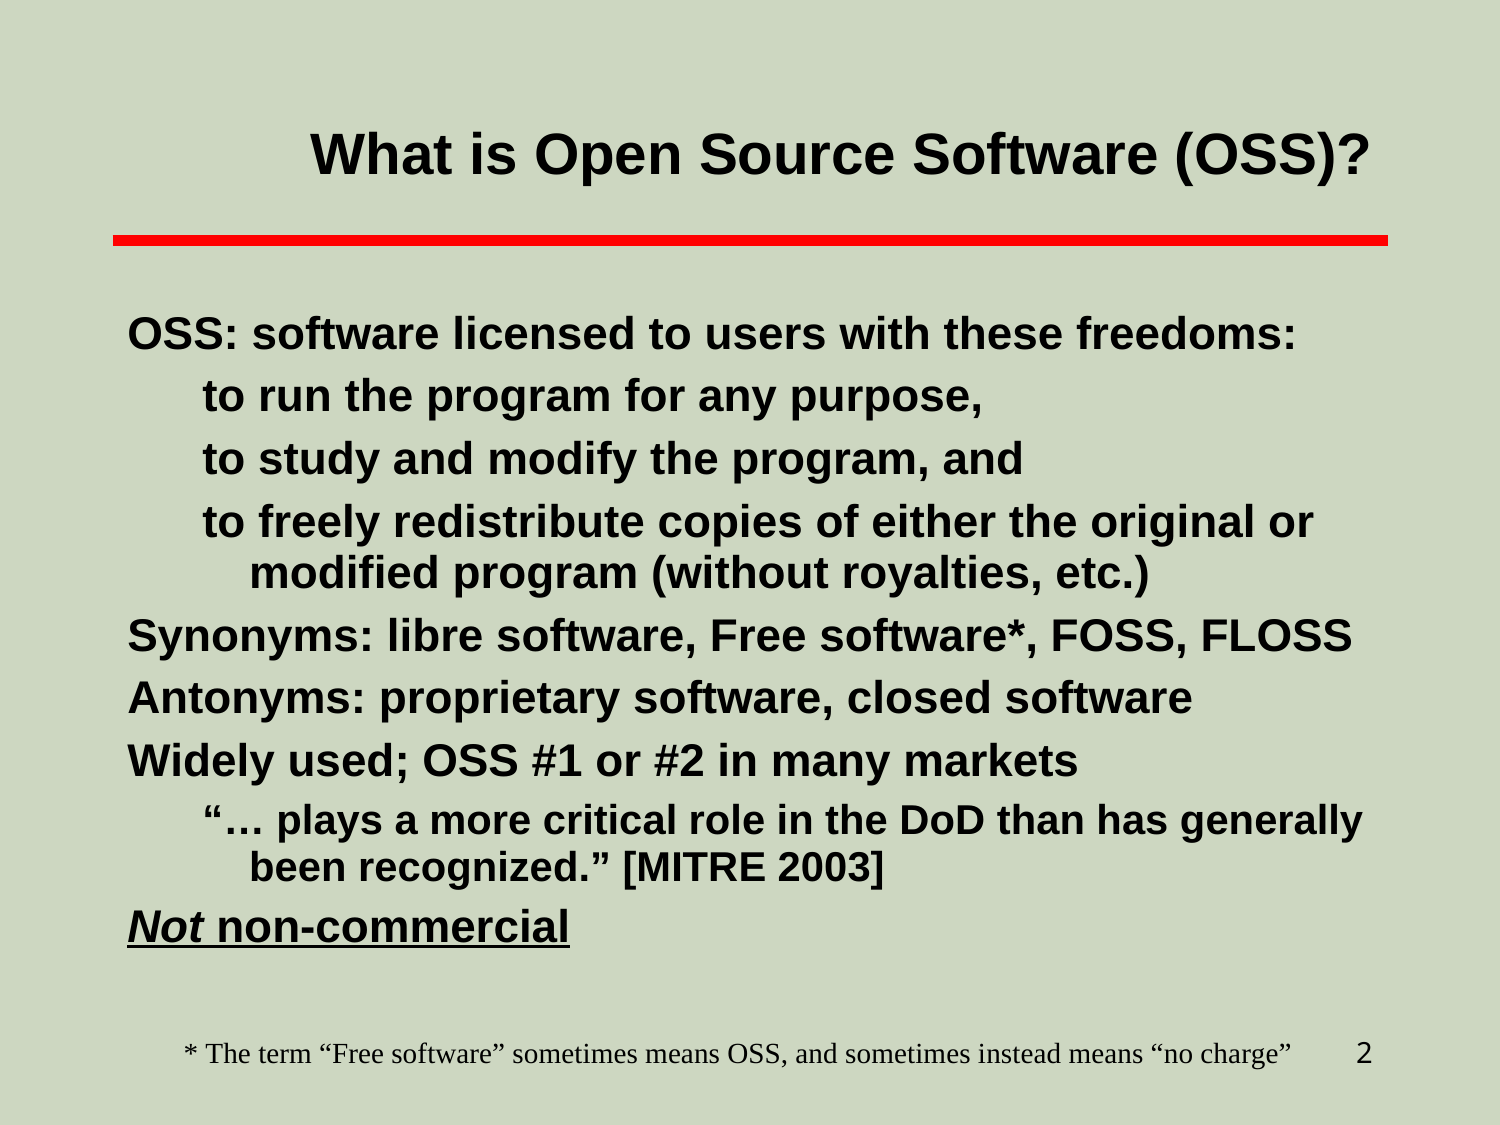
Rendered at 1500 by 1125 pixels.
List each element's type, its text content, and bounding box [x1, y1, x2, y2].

title What is Open Source Software (OSS)? [216, 85, 1388, 224]
text_box * The term “Free software” sometimes means OSS, and sometimes instead means “no charge” [168, 1029, 1351, 1078]
list OSS: software licensed to users with these freedoms: to run the program for any purpose, to study and modify the program, and to freely redistribute copies of either the original or modified program (without royalties, etc.) Synonyms: libre software, Free software*, FOSS, FLOSS Antonyms: proprietary software, closed software Widely used; OSS #1 or #2 in many markets “… plays a more critical role in the DoD than has generally been recognized.” [MITRE 2003] Not non-commercial [112, 299, 1443, 1056]
